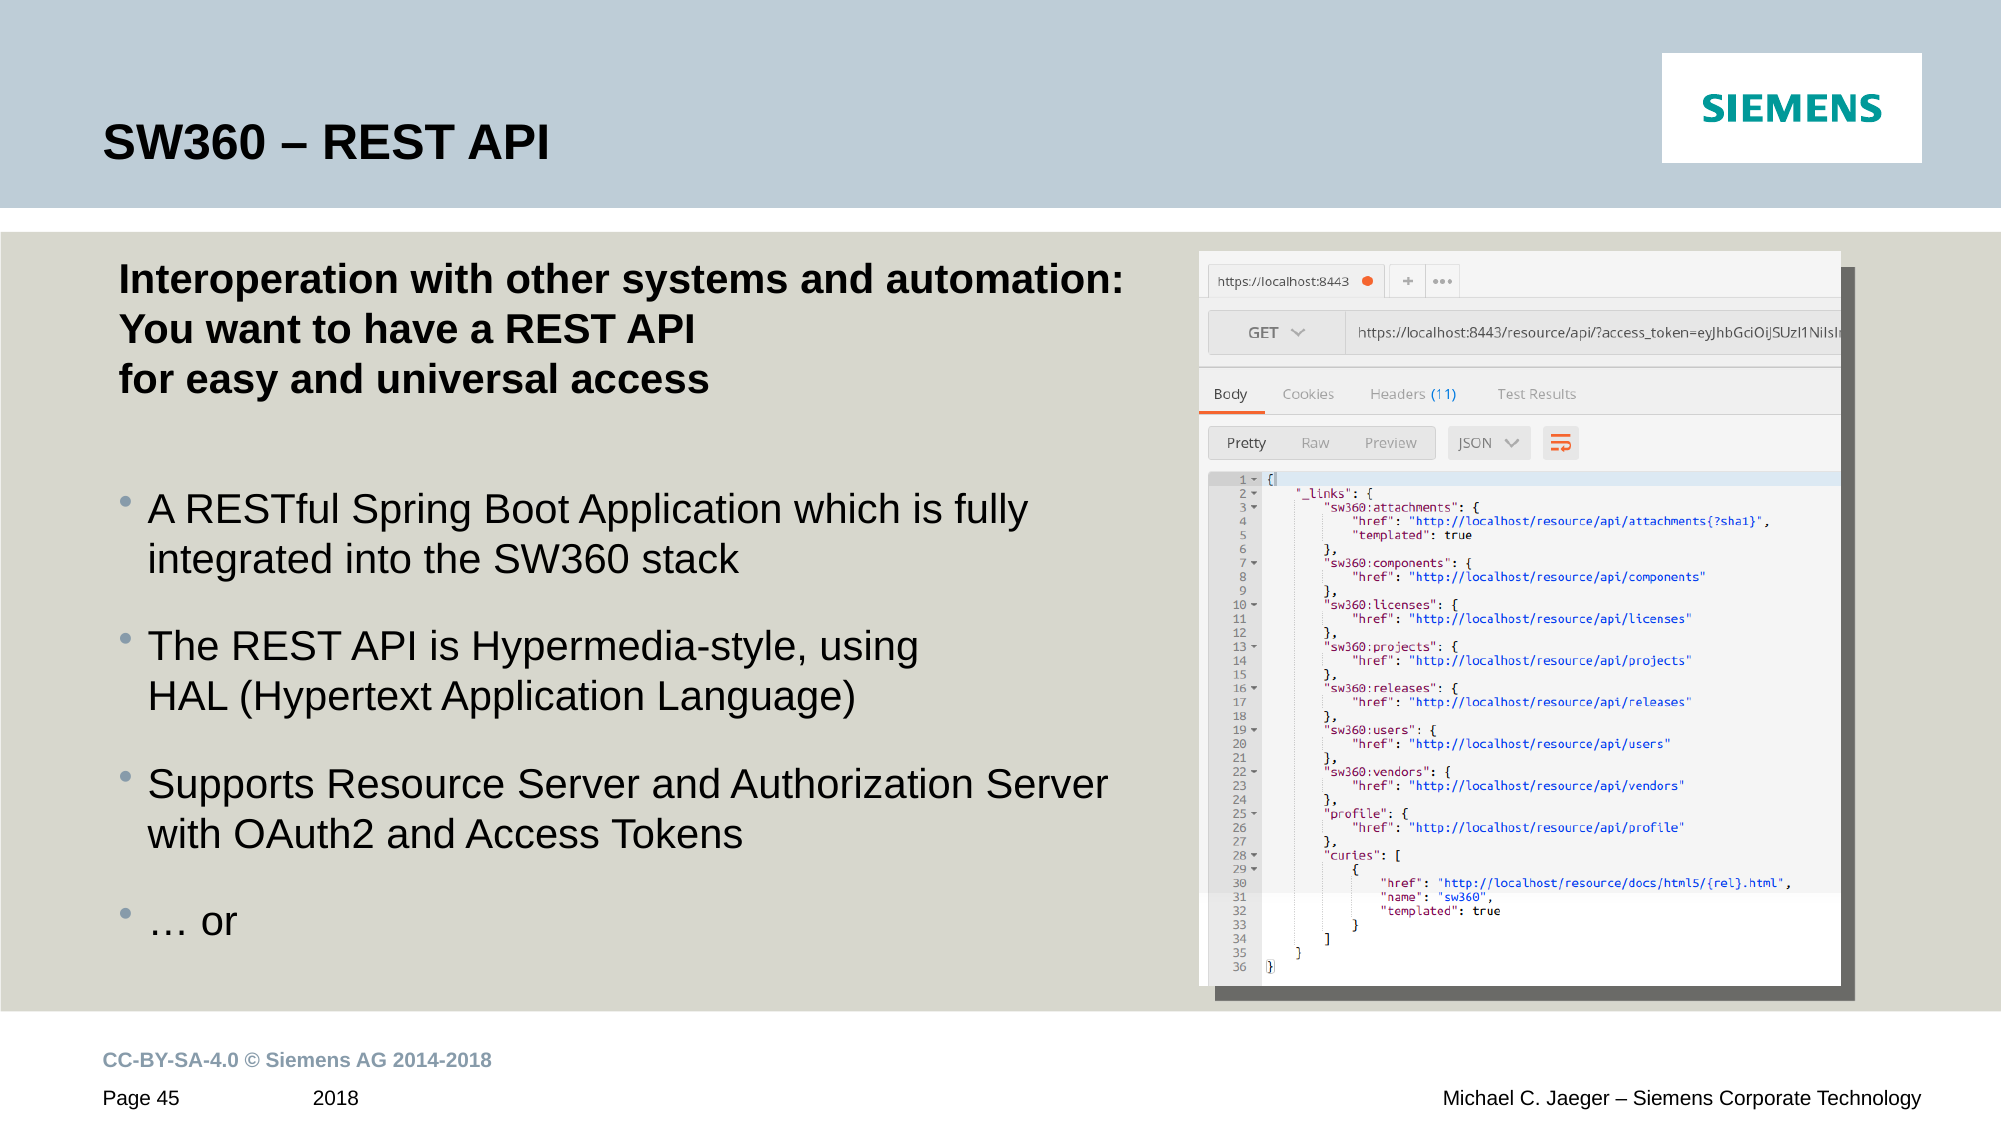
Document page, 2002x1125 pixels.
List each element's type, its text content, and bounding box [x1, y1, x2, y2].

list Interoperation with other systems and automation: You want to have a REST API for easy and universal access A RESTful Spring Boot Application which is fully integrated into the SW360 stack The REST API is Hypermedia-style, using HAL (Hypertext Application Language) Supports Resource Server and Authorization Server with OAuth2 and Access Tokens … or [118, 251, 1871, 1090]
title SW360 – REST API [0, 0, 2001, 208]
picture [1199, 251, 1841, 986]
text_box [0, 231, 2001, 1012]
